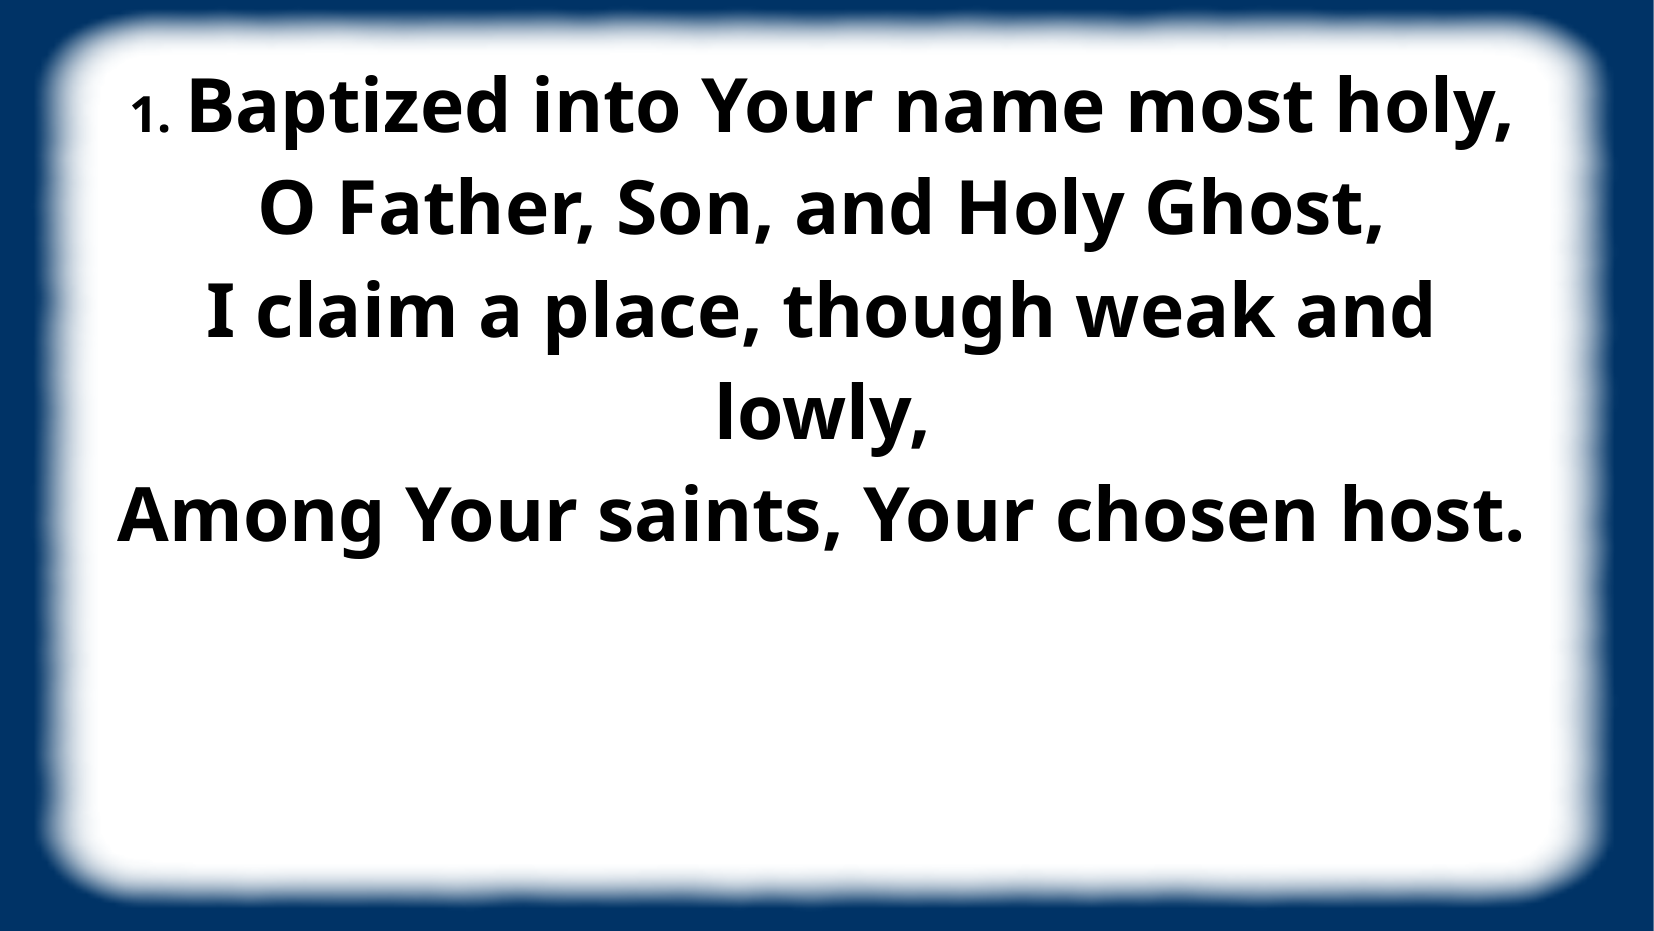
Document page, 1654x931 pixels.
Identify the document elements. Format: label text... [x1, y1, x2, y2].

text_box 1. Baptized into Your name most holy, O Father, Son, and Holy Ghost, I claim a place, though weak and lowly, Among Your saints, Your chosen host. [87, 45, 1558, 458]
picture [0, 0, 1654, 931]
